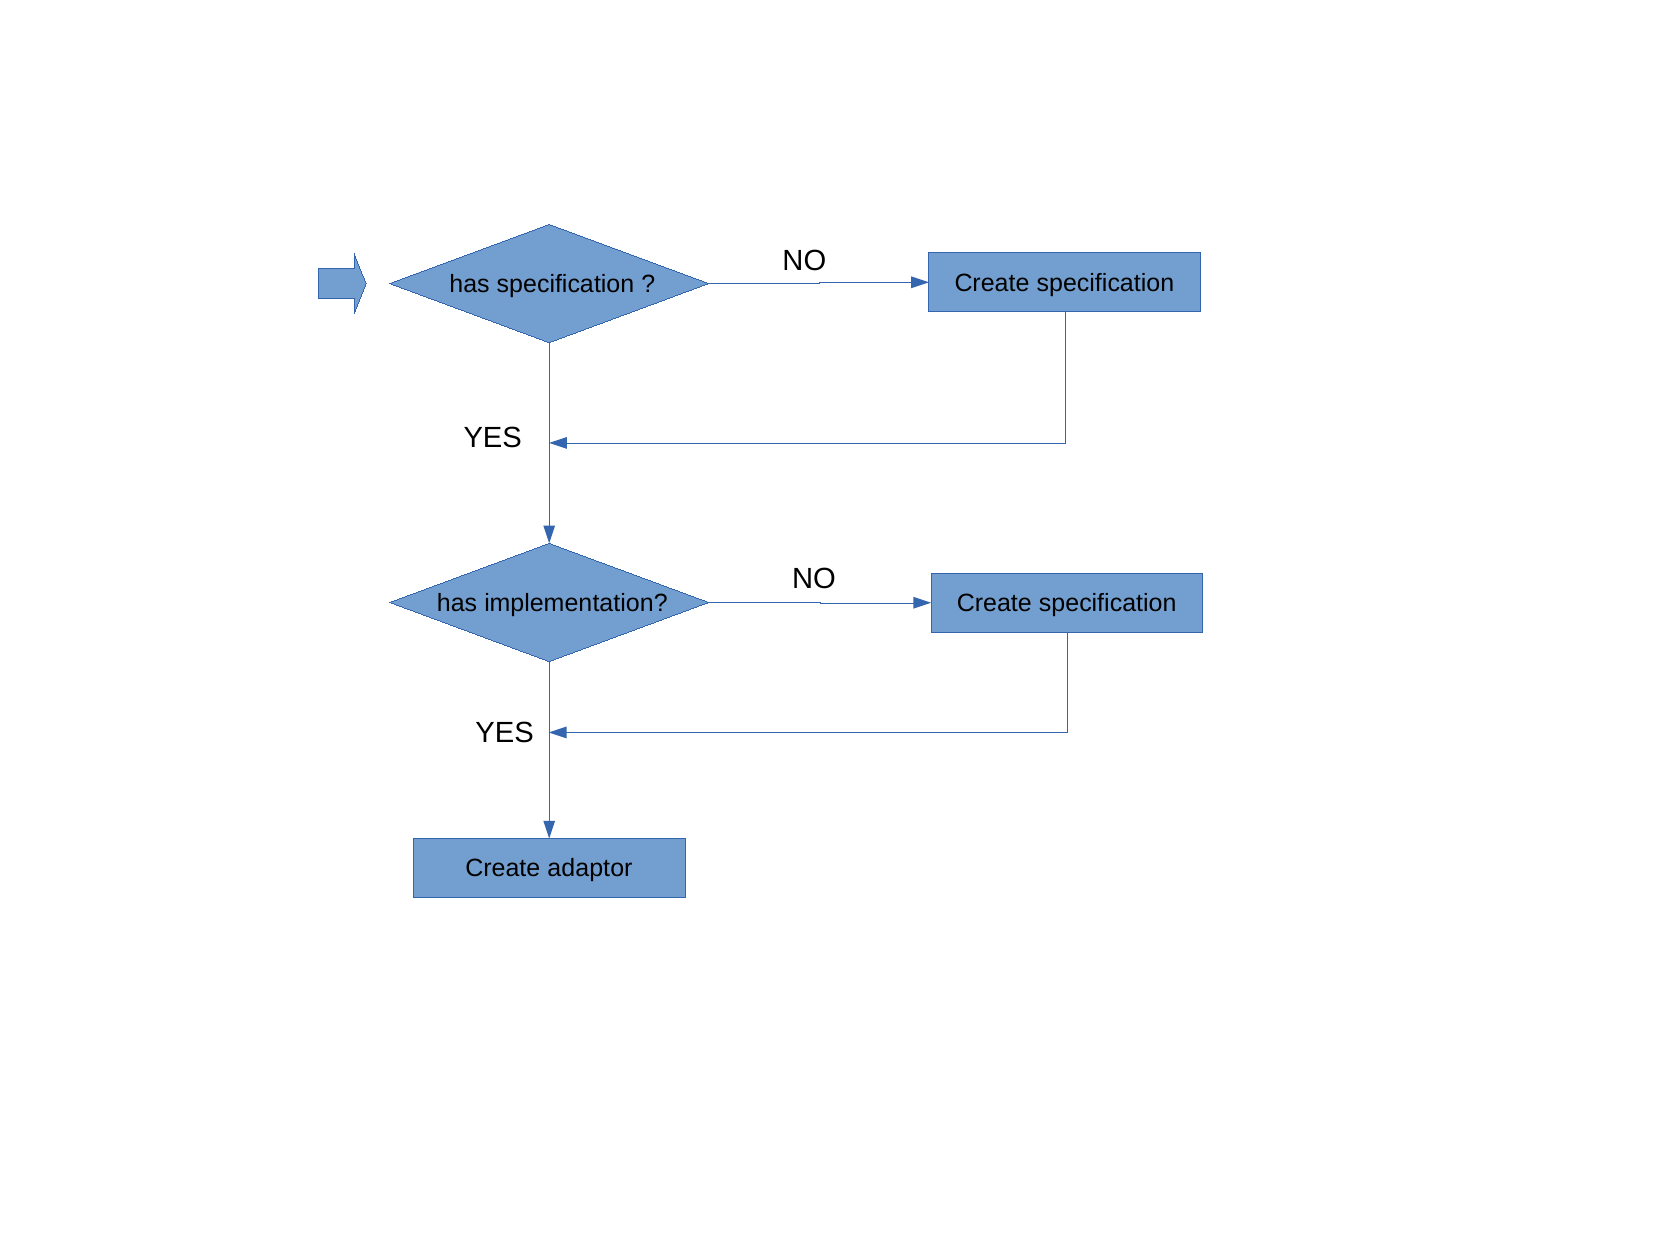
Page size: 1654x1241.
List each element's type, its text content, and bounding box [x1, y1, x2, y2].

text_box has implementation? [389, 543, 708, 662]
text_box Create adaptor [413, 838, 686, 898]
text_box Create specification [931, 573, 1203, 633]
text_box NO [777, 555, 851, 603]
text_box NO [767, 236, 842, 284]
text_box Create specification [928, 252, 1201, 312]
text_box has specification ? [389, 224, 708, 343]
text_box YES [448, 413, 537, 461]
text_box YES [460, 708, 549, 757]
text_box [318, 253, 367, 314]
